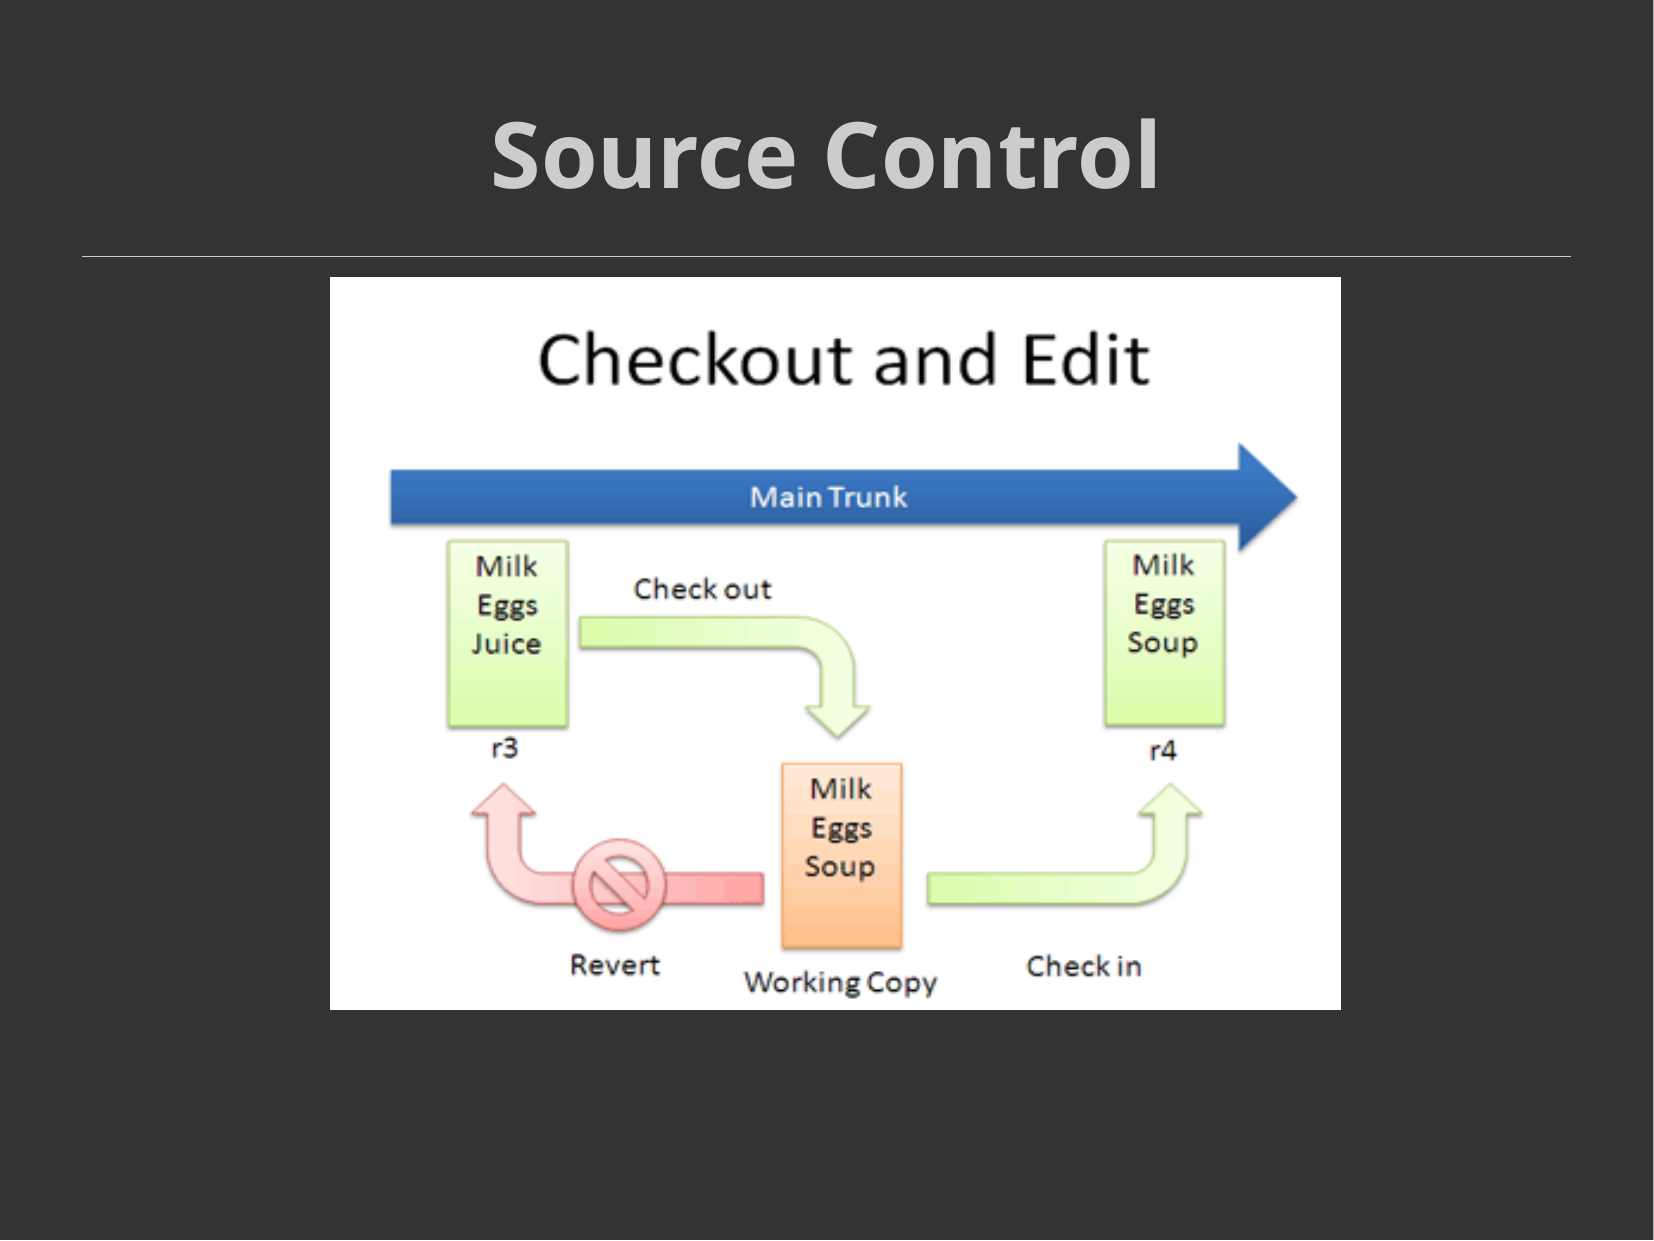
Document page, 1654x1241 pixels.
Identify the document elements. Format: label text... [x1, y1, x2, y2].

title Source Control [82, 49, 1571, 257]
picture [330, 277, 1341, 1010]
